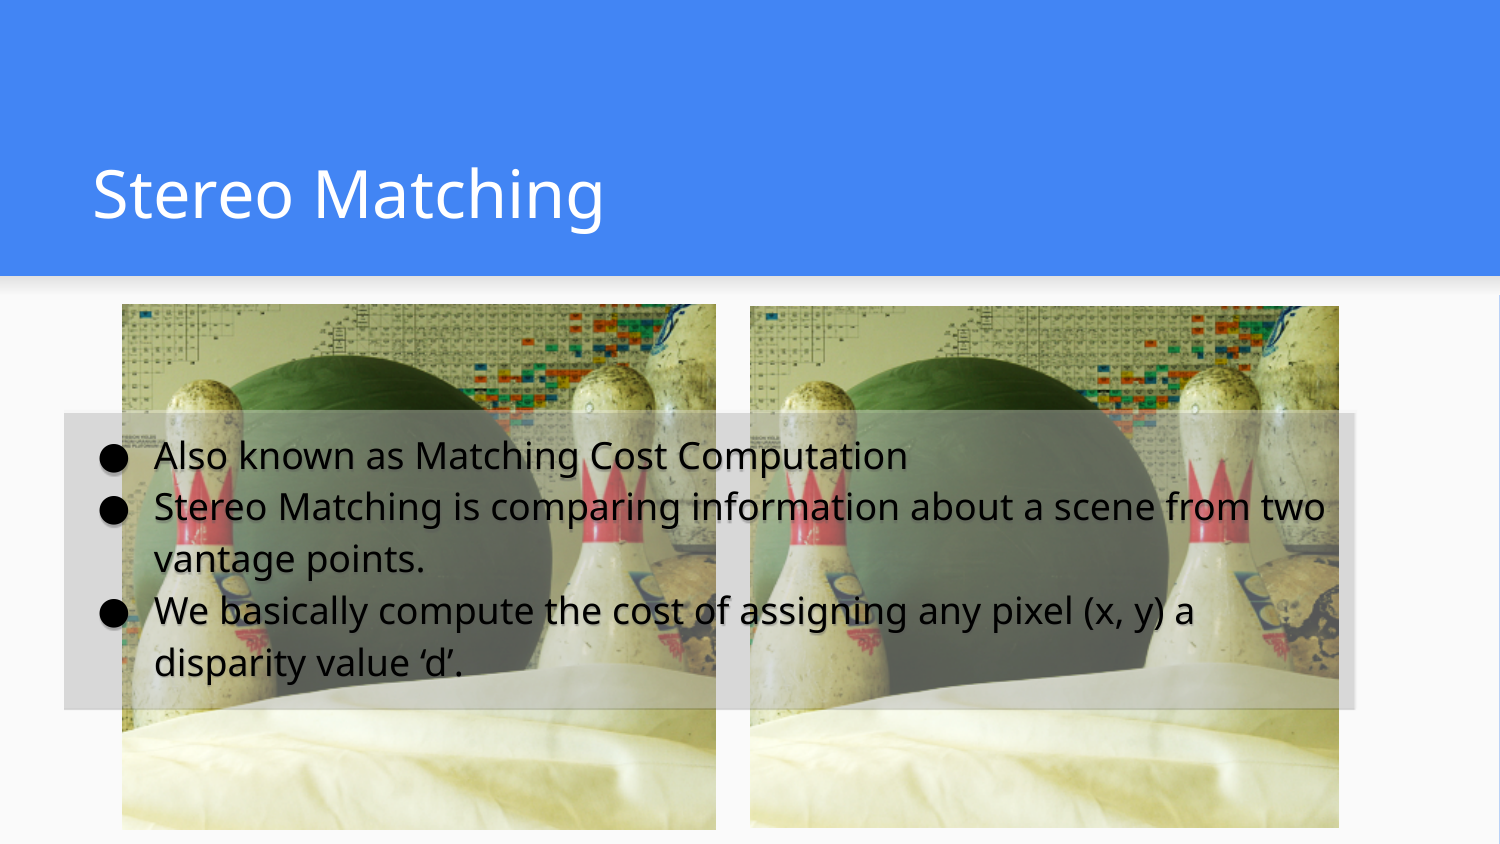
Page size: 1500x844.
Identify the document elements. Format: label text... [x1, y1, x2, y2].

list Also known as Matching Cost Computation Stereo Matching is comparing information about a scene from two vantage points. We basically compute the cost of assigning any pixel (x, y) a disparity value ‘d’. [64, 409, 1358, 709]
picture [750, 709, 1339, 828]
picture [750, 306, 1339, 409]
title Stereo Matching [77, 72, 1427, 248]
picture [122, 709, 716, 830]
picture [122, 304, 716, 409]
